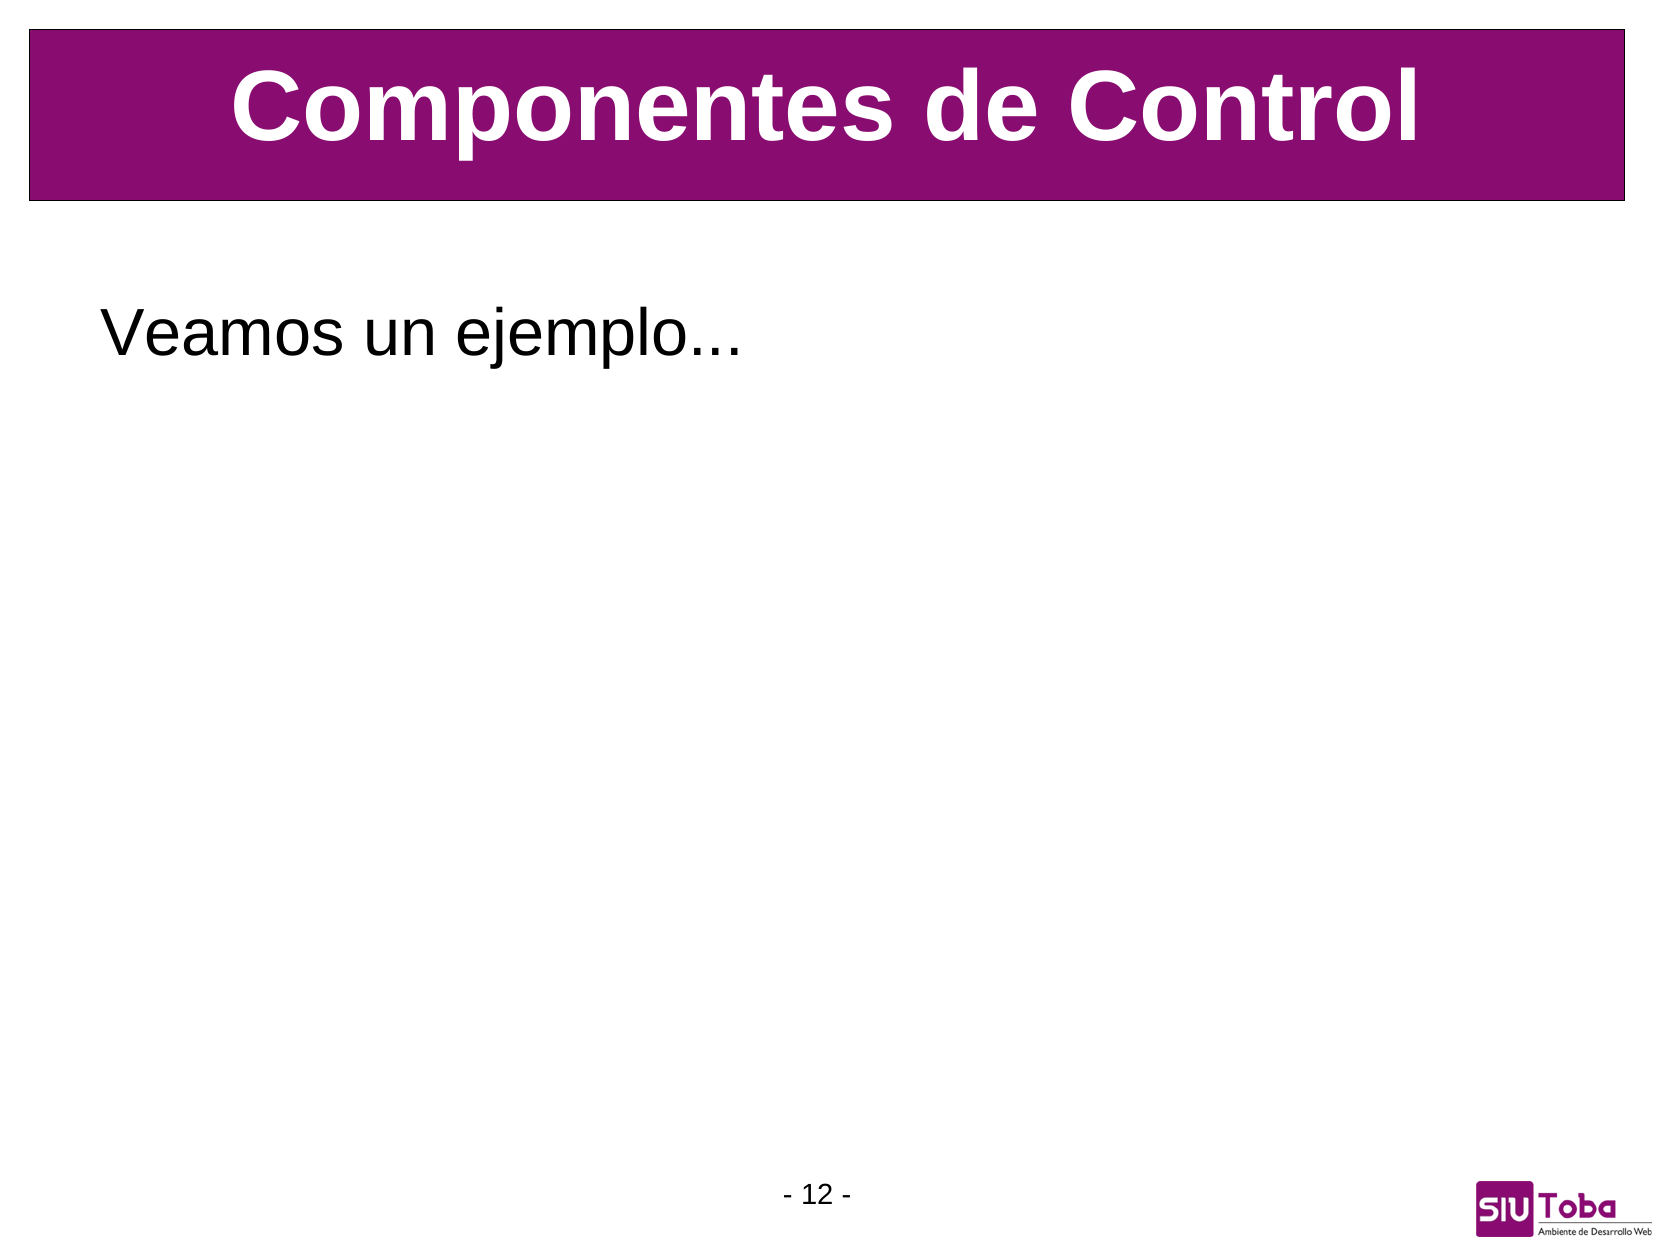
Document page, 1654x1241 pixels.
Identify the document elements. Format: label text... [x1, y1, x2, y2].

picture [1476, 1181, 1652, 1237]
list Veamos un ejemplo... [82, 295, 1565, 1109]
title Componentes de Control [59, 47, 1595, 166]
